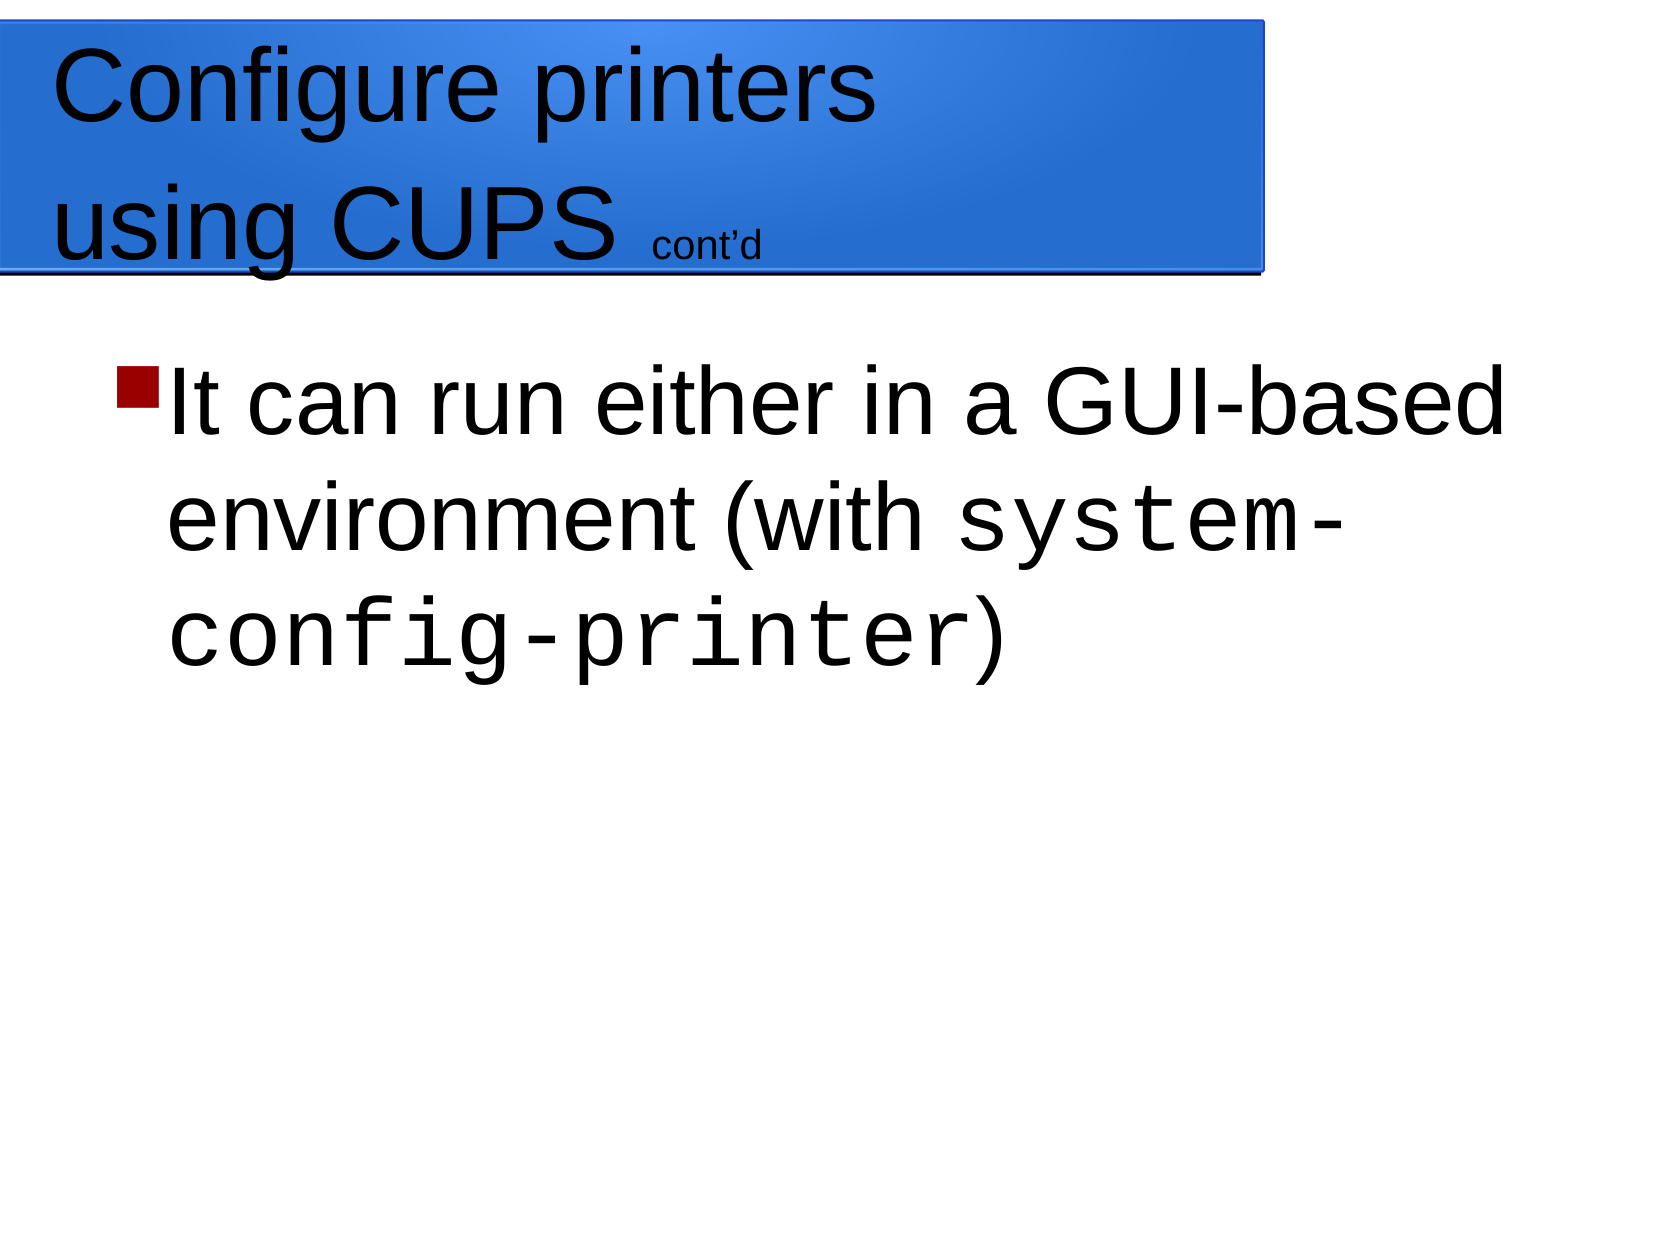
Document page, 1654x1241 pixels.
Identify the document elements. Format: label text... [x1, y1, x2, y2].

list It can run either in a GUI-based environment (with system-config-printer) [96, 330, 1571, 1061]
title Configure printers using CUPS cont’d [36, 9, 1511, 217]
